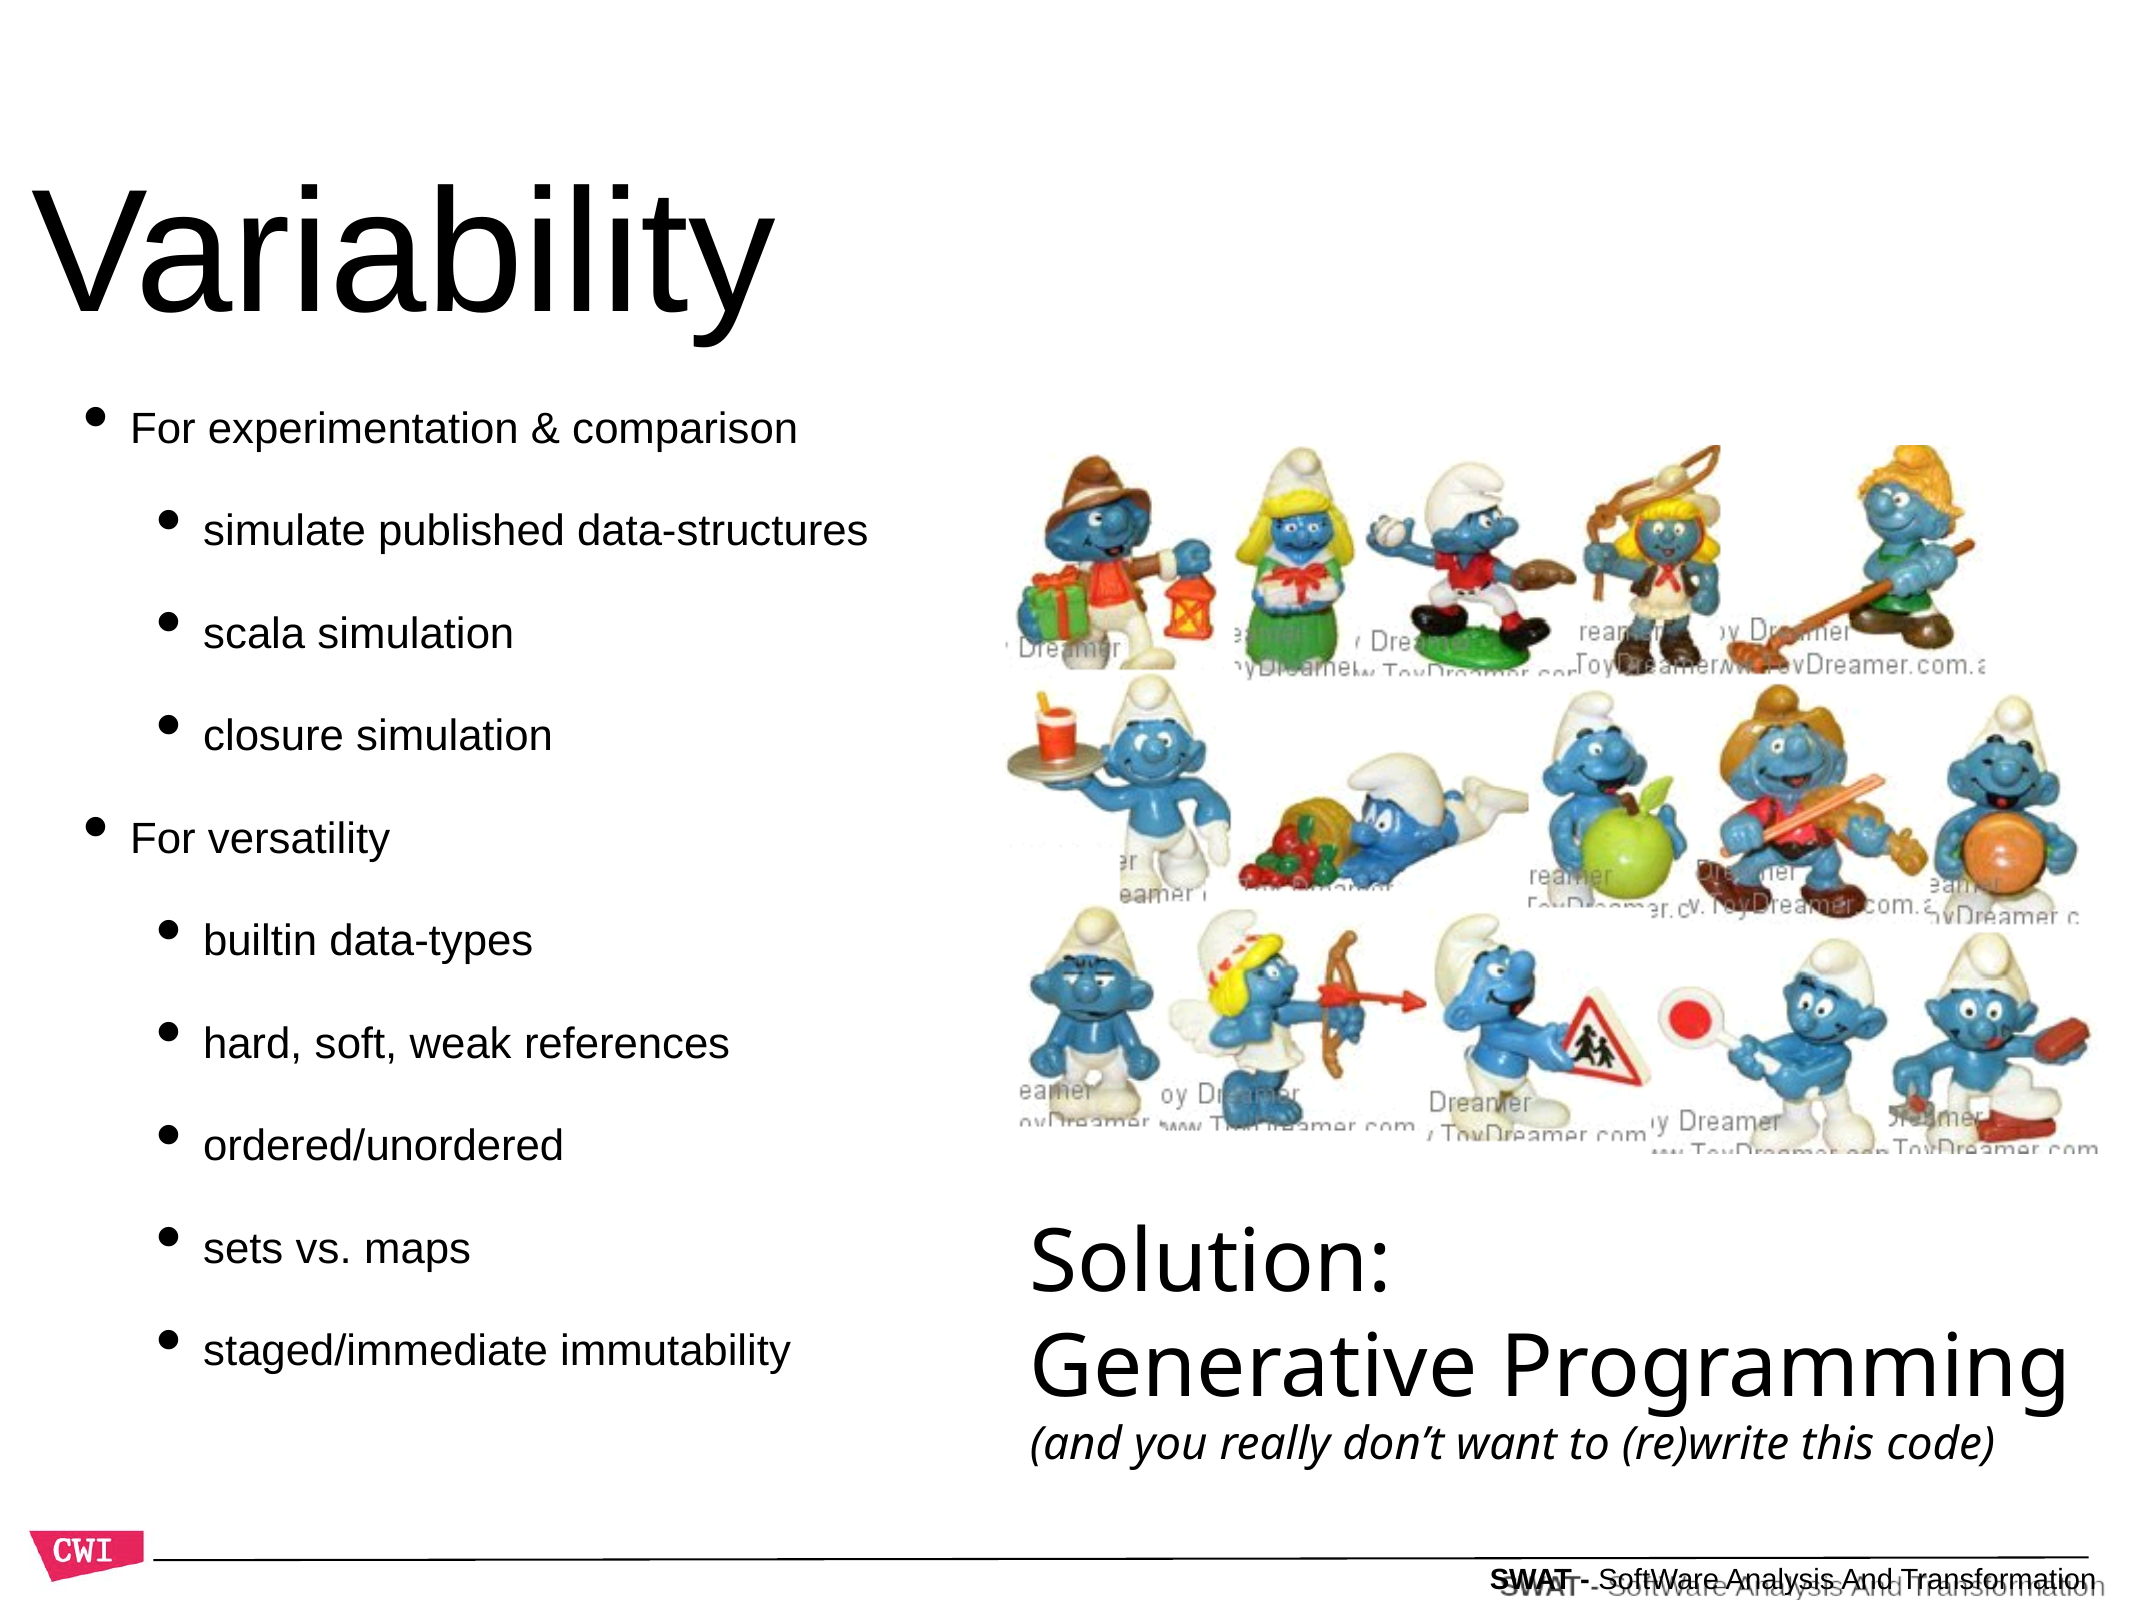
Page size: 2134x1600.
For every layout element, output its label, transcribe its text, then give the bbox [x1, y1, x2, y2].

text_box Solution: Generative Programming (and you really don’t want to (re)write this code) [1021, 1194, 2081, 1477]
picture [1002, 445, 2100, 1155]
title Variability [22, 41, 2103, 301]
picture [16, 1517, 156, 1593]
list For experimentation & comparison simulate published data-structures scala simulation closure simulation For versatility builtin data-types hard, soft, weak references ordered/unordered sets vs. maps staged/immediate immutability [22, 301, 2103, 1473]
